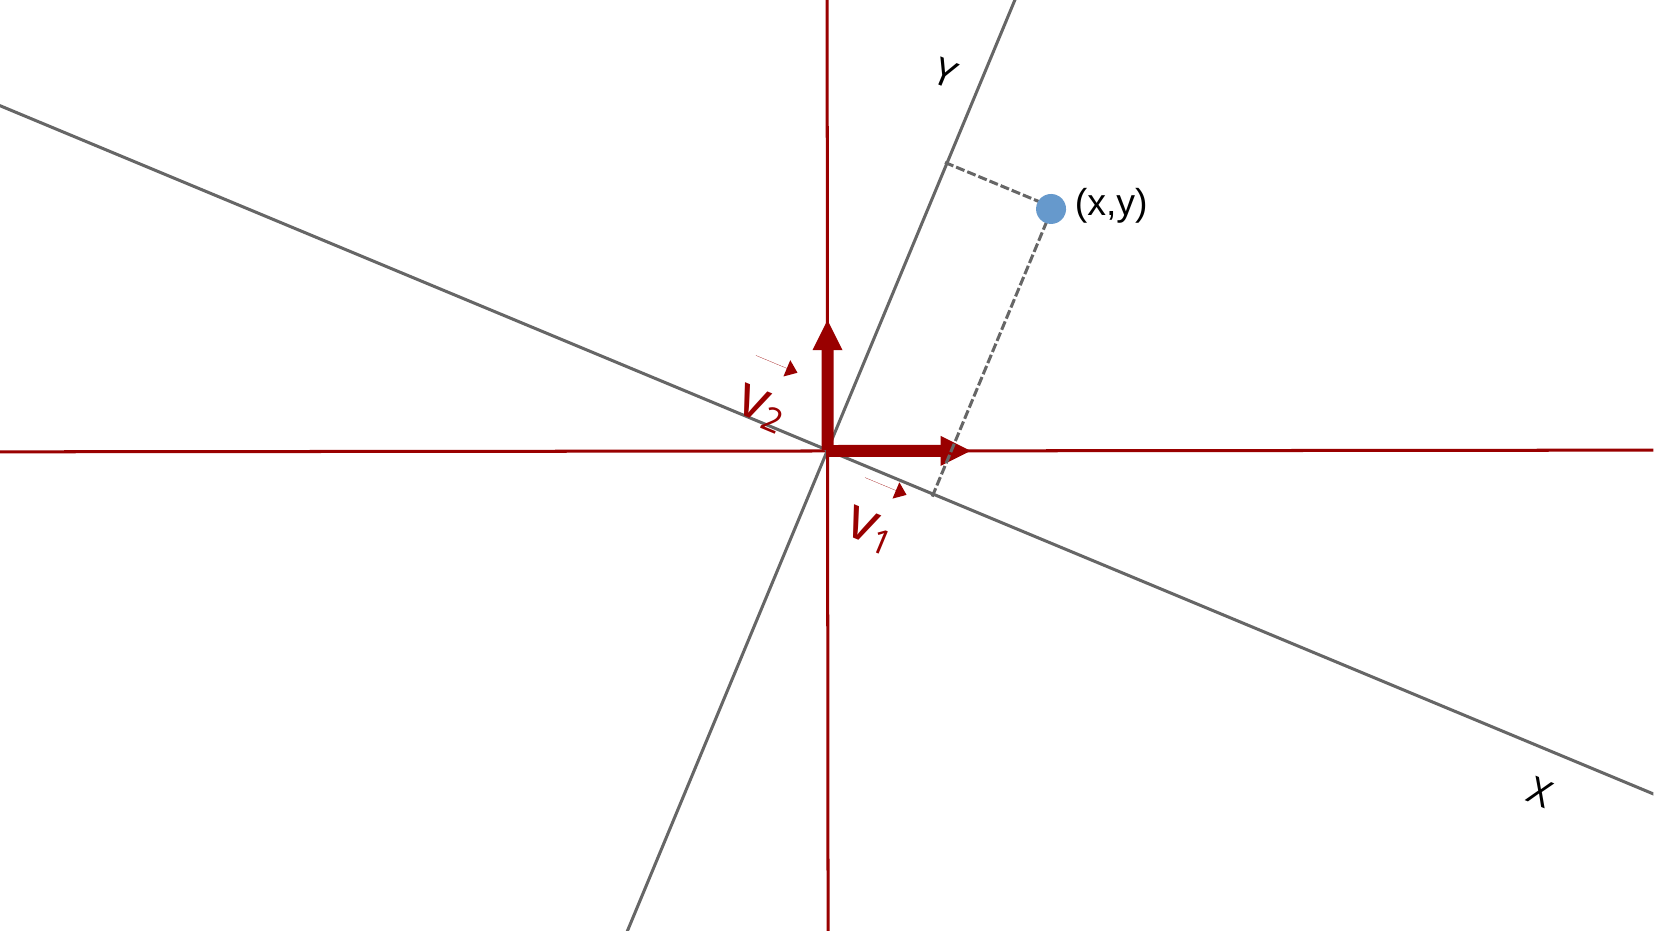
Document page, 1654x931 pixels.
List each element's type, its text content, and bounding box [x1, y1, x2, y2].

text_box v2 [711, 341, 824, 457]
text_box v1 [820, 463, 932, 579]
text_box X [1509, 750, 1585, 822]
text_box [1036, 193, 1060, 224]
text_box (x,y) [1060, 174, 1166, 231]
text_box Y [914, 31, 991, 104]
